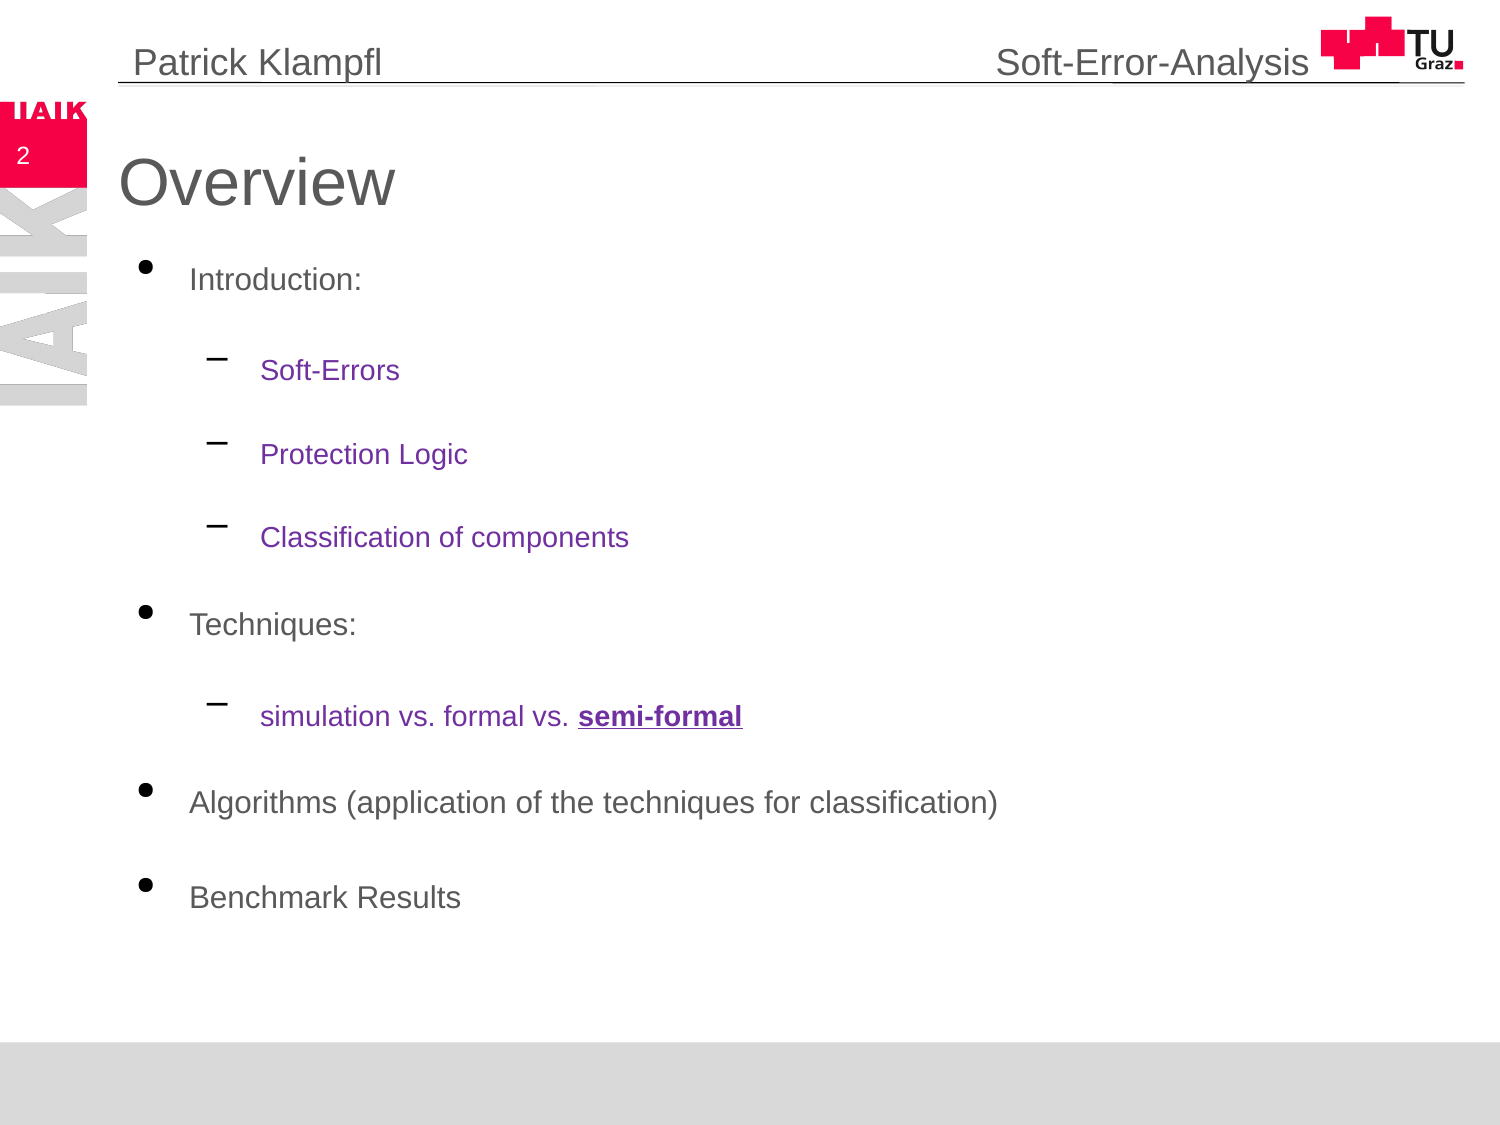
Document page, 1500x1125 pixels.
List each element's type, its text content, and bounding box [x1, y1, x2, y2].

picture [0, 1, 87, 406]
title Overview [118, 138, 1469, 236]
slide_number <number> [1, 124, 84, 185]
list Introduction: Soft-Errors Protection Logic Classification of components Techniques: simulation vs. formal vs. semi-formal Algorithms (application of the techniques for classification) Benchmark Results [118, 236, 1469, 979]
picture [1318, 12, 1466, 73]
